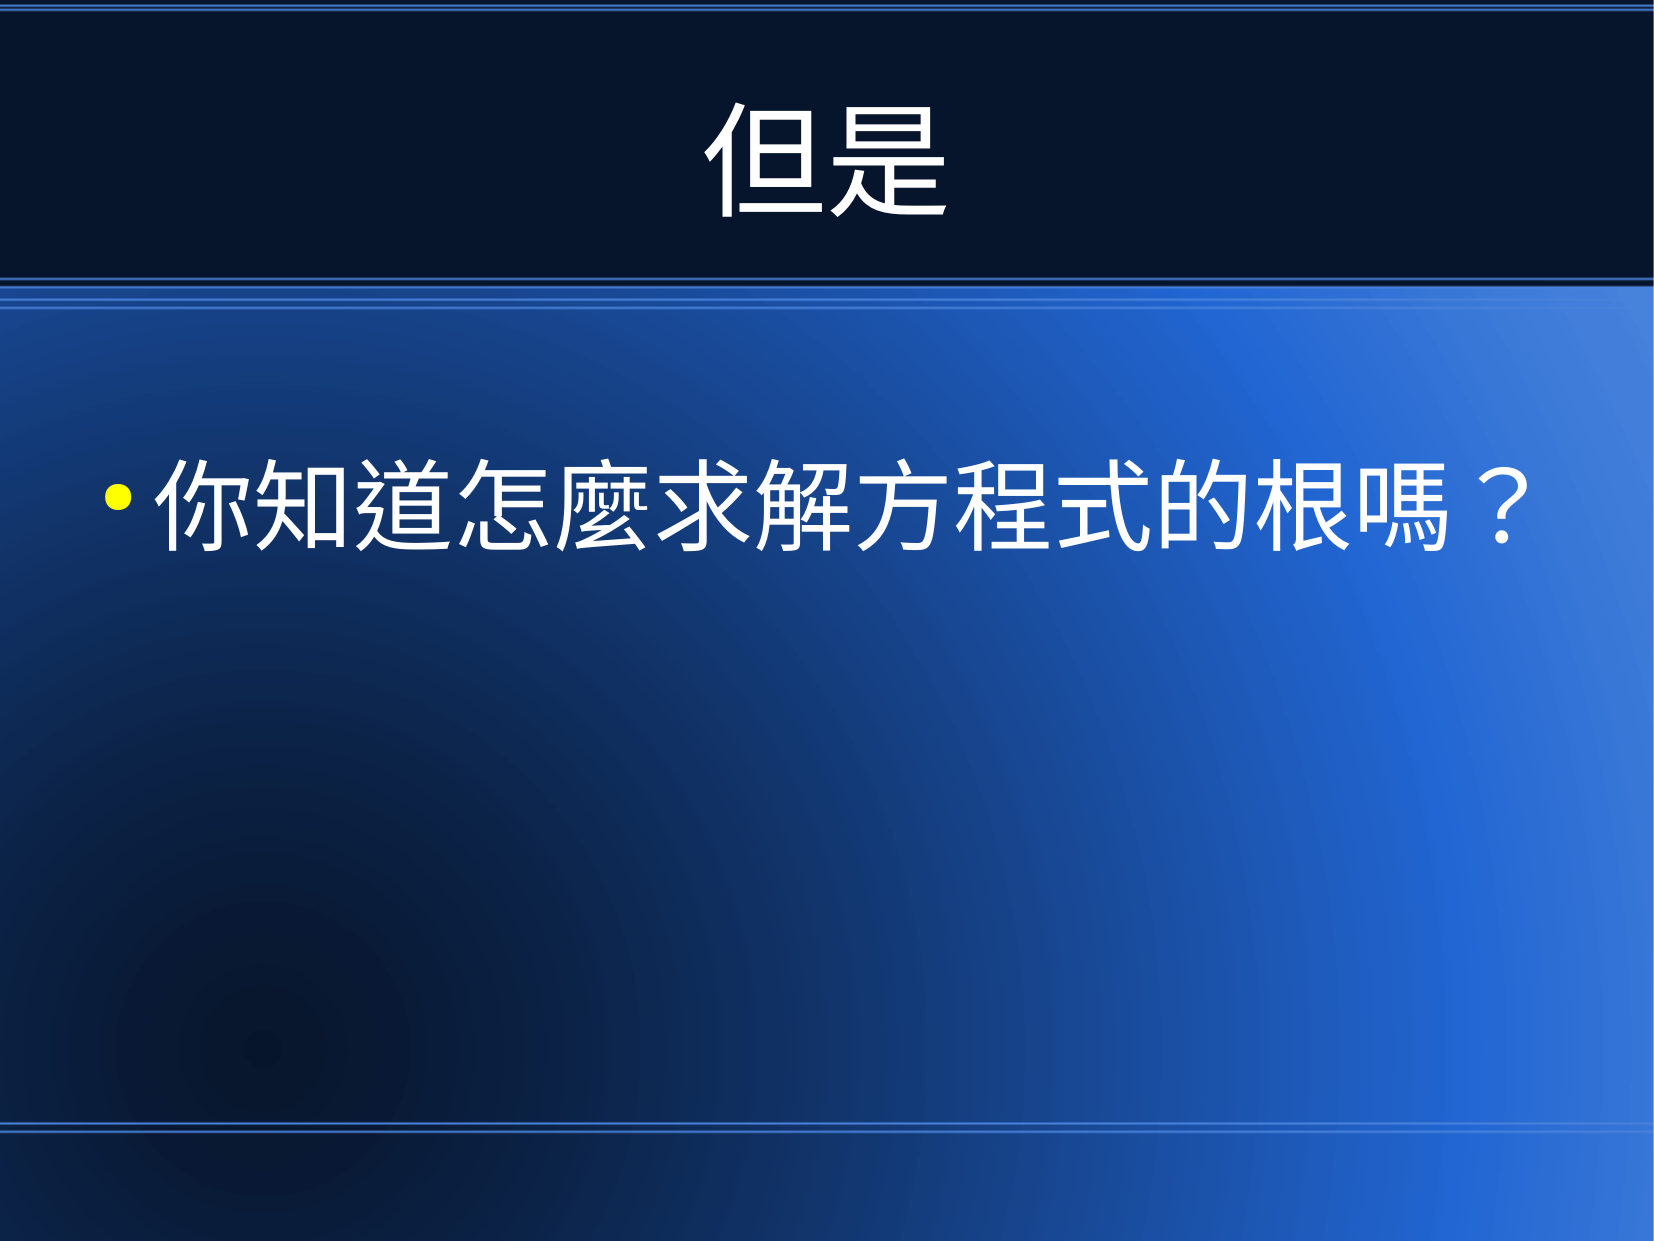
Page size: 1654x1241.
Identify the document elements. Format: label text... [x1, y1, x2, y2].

list 你知道怎麼求解方程式的根嗎？ [82, 355, 1571, 1241]
title 但是 [82, 49, 1571, 257]
picture [0, 0, 1654, 1241]
